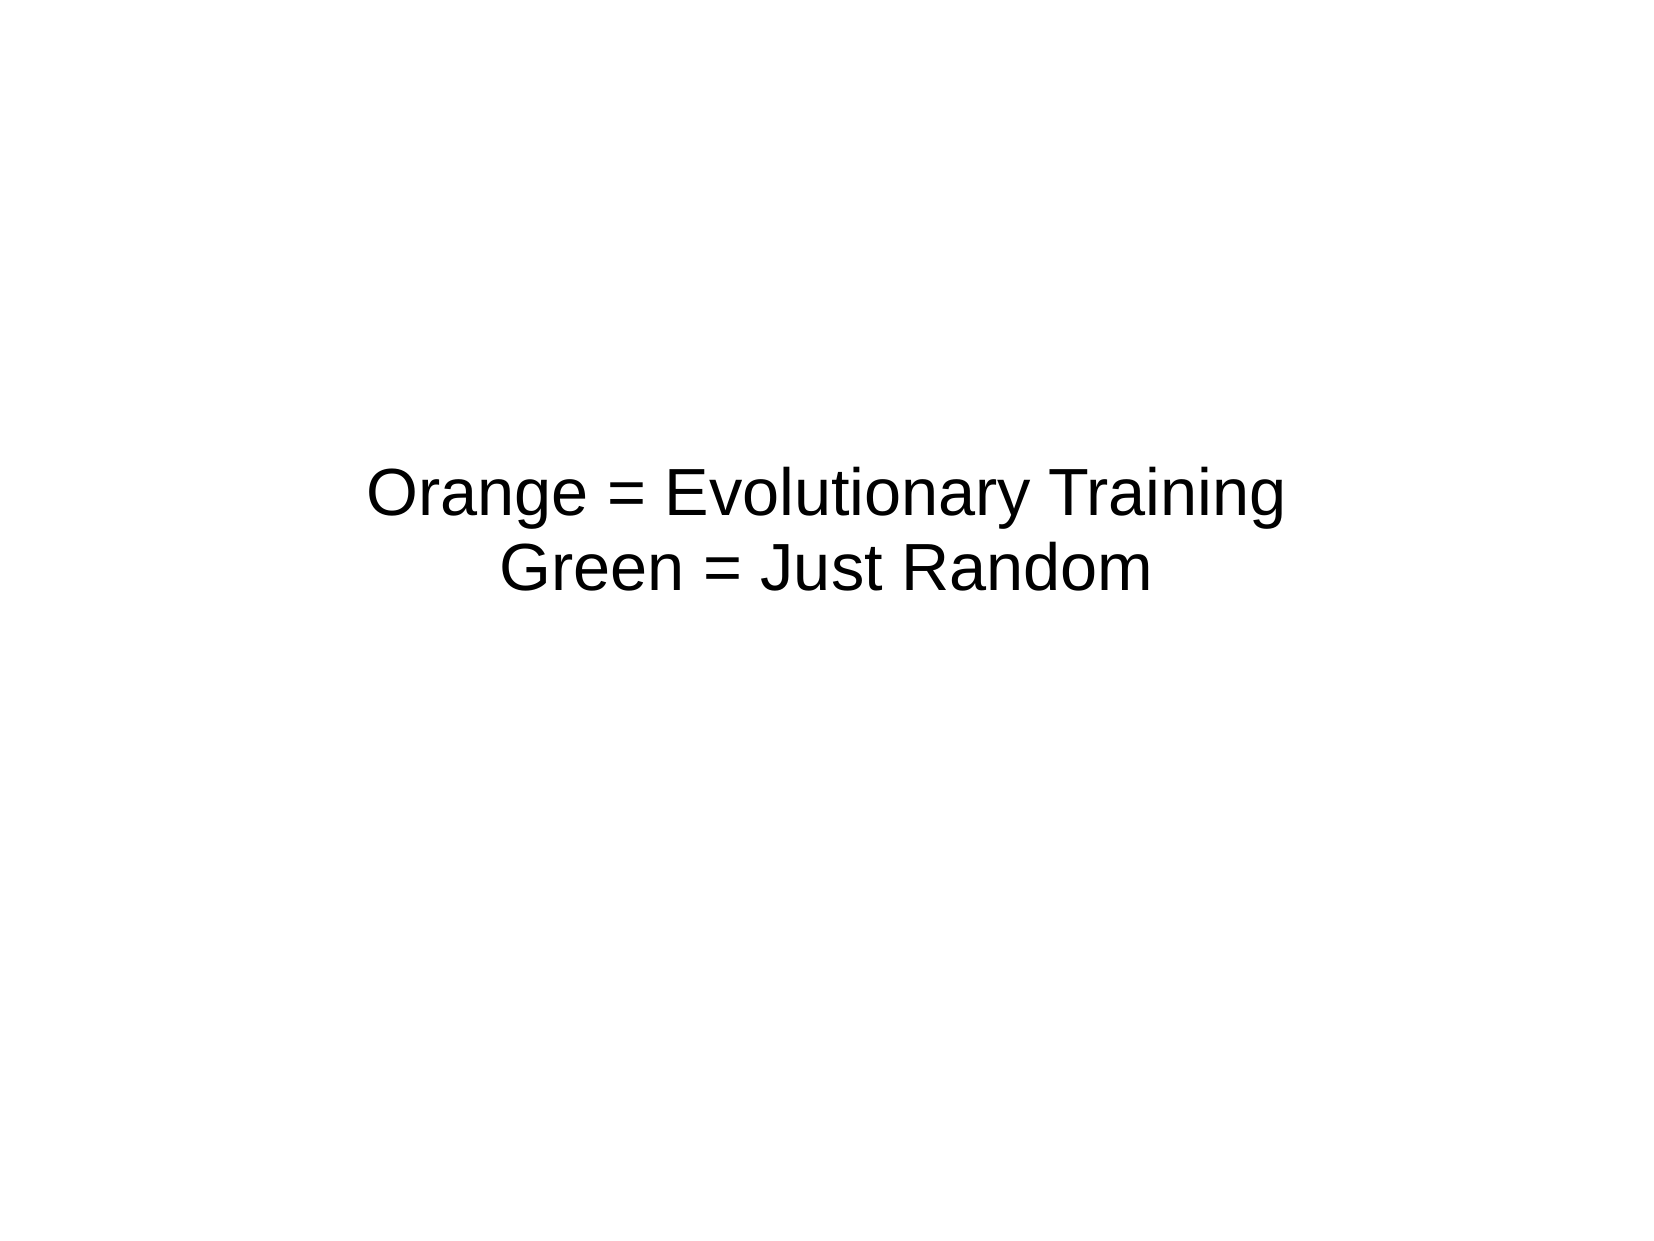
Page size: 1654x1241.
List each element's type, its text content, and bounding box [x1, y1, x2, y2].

subtitle Orange = Evolutionary Training Green = Just Random [82, 49, 1571, 1010]
